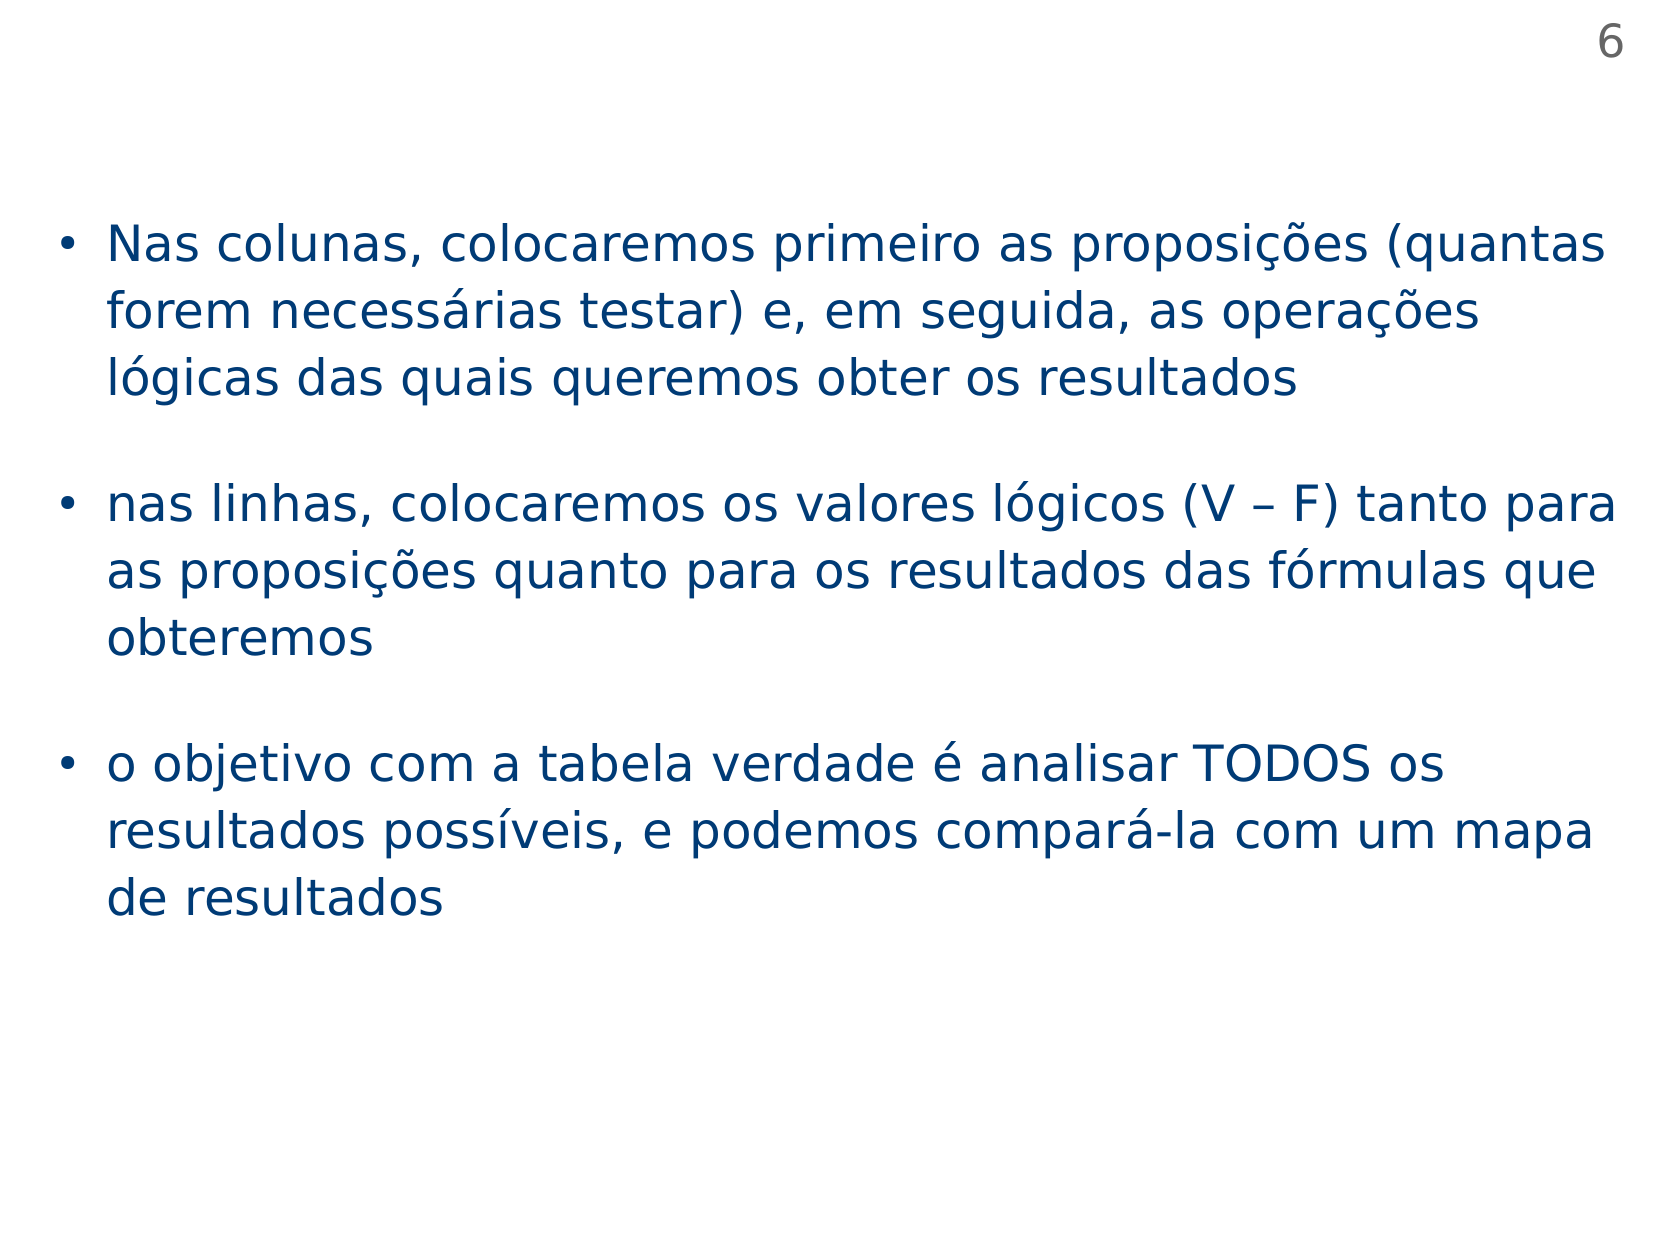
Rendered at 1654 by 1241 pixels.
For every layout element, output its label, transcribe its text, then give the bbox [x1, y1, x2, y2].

list Nas colunas, colocaremos primeiro as proposições (quantas forem necessárias testar) e, em seguida, as operações lógicas das quais queremos obter os resultados nas linhas, colocaremos os valores lógicos (V – F) tanto para as proposições quanto para os resultados das fórmulas que obteremos o objetivo com a tabela verdade é analisar TODOS os resultados possíveis, e podemos compará-la com um mapa de resultados [59, 206, 1625, 1211]
